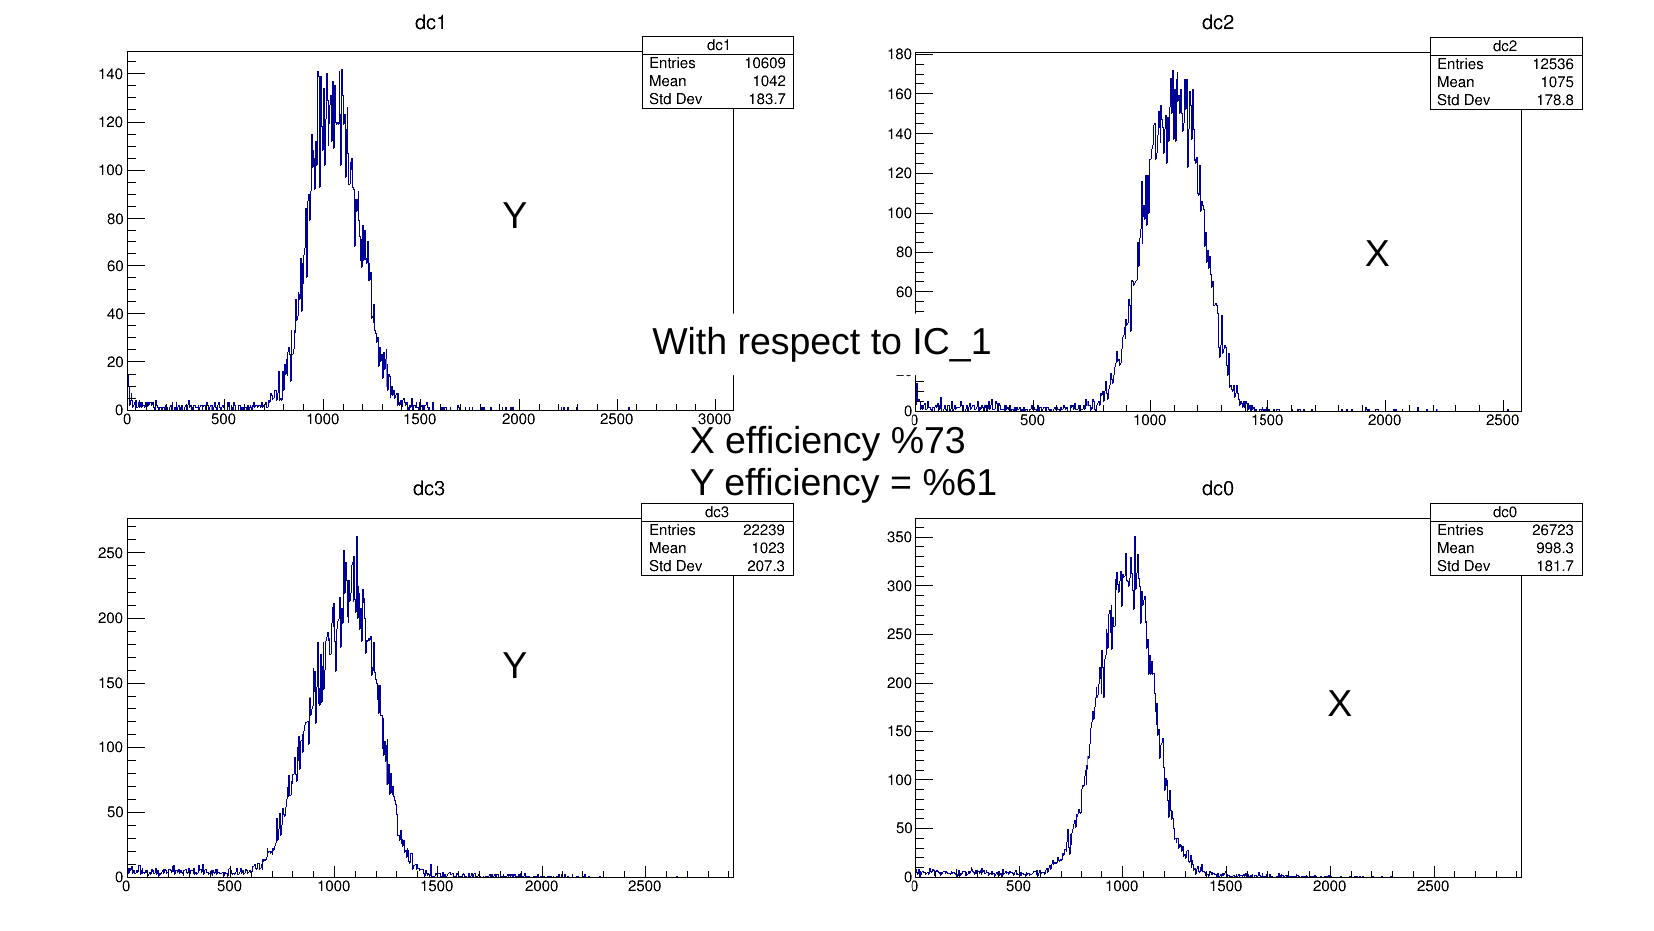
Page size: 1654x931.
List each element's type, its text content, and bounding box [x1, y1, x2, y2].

picture [36, 0, 1613, 931]
text_box Y [487, 637, 526, 695]
text_box Y [487, 187, 543, 245]
text_box X [1350, 225, 1405, 282]
text_box With respect to IC_1 [637, 313, 1051, 376]
text_box X [1312, 675, 1368, 732]
text_box X efficiency %73 Y efficiency = %61 [675, 412, 1013, 512]
